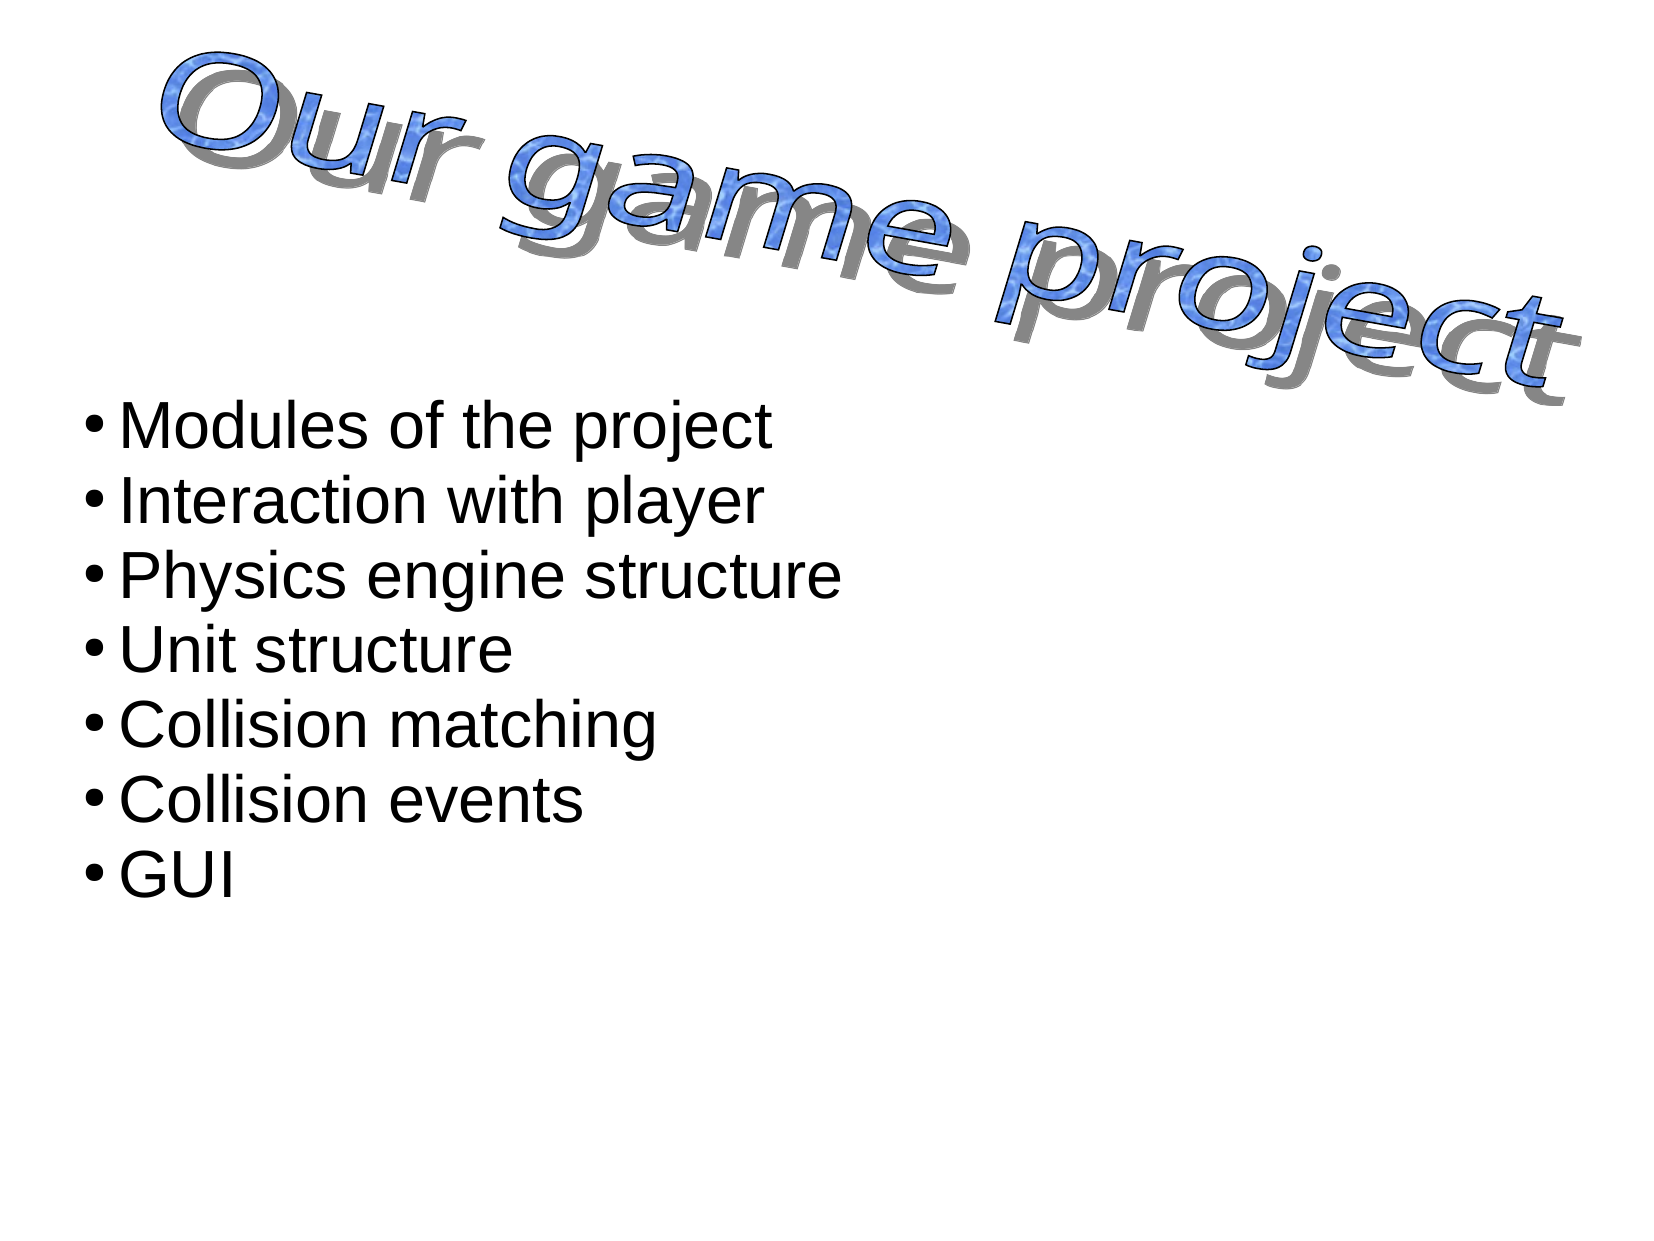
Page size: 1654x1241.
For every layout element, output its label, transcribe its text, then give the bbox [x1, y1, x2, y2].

text_box Our game project [1421, 300, 1500, 375]
text_box Our game project [291, 92, 384, 176]
text_box Our game project [1505, 296, 1563, 387]
text_box Our game project [867, 200, 951, 276]
text_box Our game project [161, 52, 279, 150]
text_box Our game project [1108, 240, 1184, 312]
text_box Our game project [1179, 256, 1268, 331]
text_box Our game project [1245, 270, 1315, 370]
text_box Our game project [500, 135, 603, 240]
text_box Our game project [1325, 282, 1409, 358]
subtitle Modules of the project Interaction with player Physics engine structure Unit structure Collision matching Collision events GUI [82, 290, 1571, 1010]
text_box Our game project [705, 167, 852, 261]
text_box Our game project [391, 111, 466, 184]
text_box Our game project [995, 221, 1098, 325]
text_box Our game project [608, 154, 694, 232]
